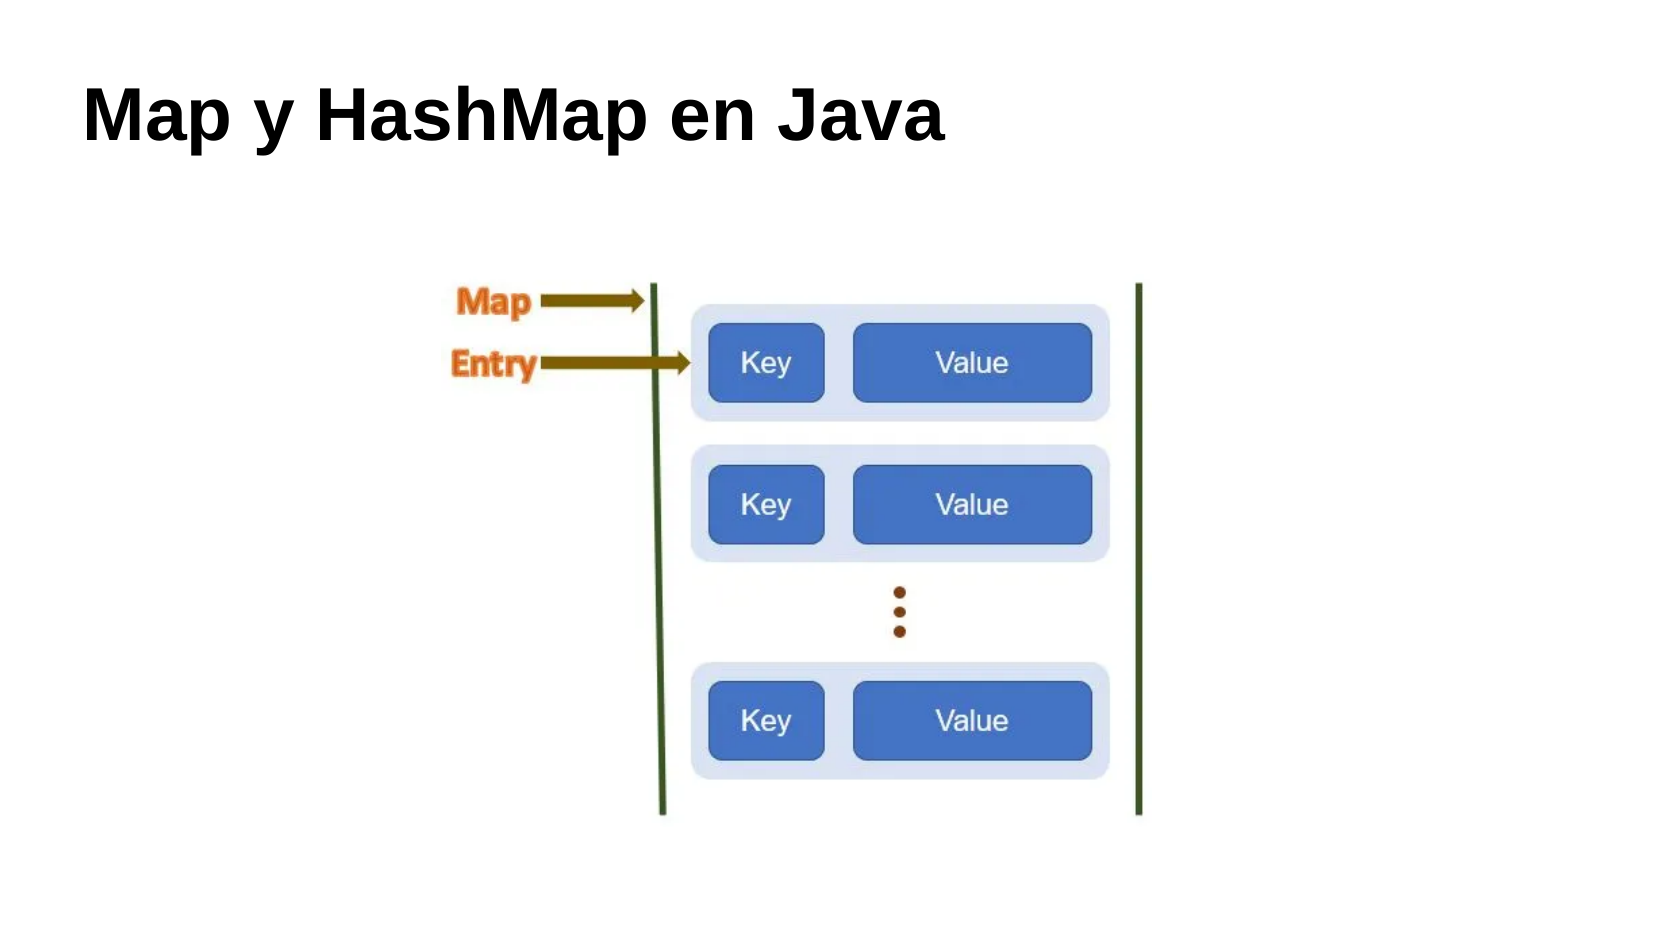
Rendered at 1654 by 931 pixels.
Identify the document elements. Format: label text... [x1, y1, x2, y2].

picture [441, 261, 1152, 827]
title Map y HashMap en Java [82, 37, 1571, 193]
